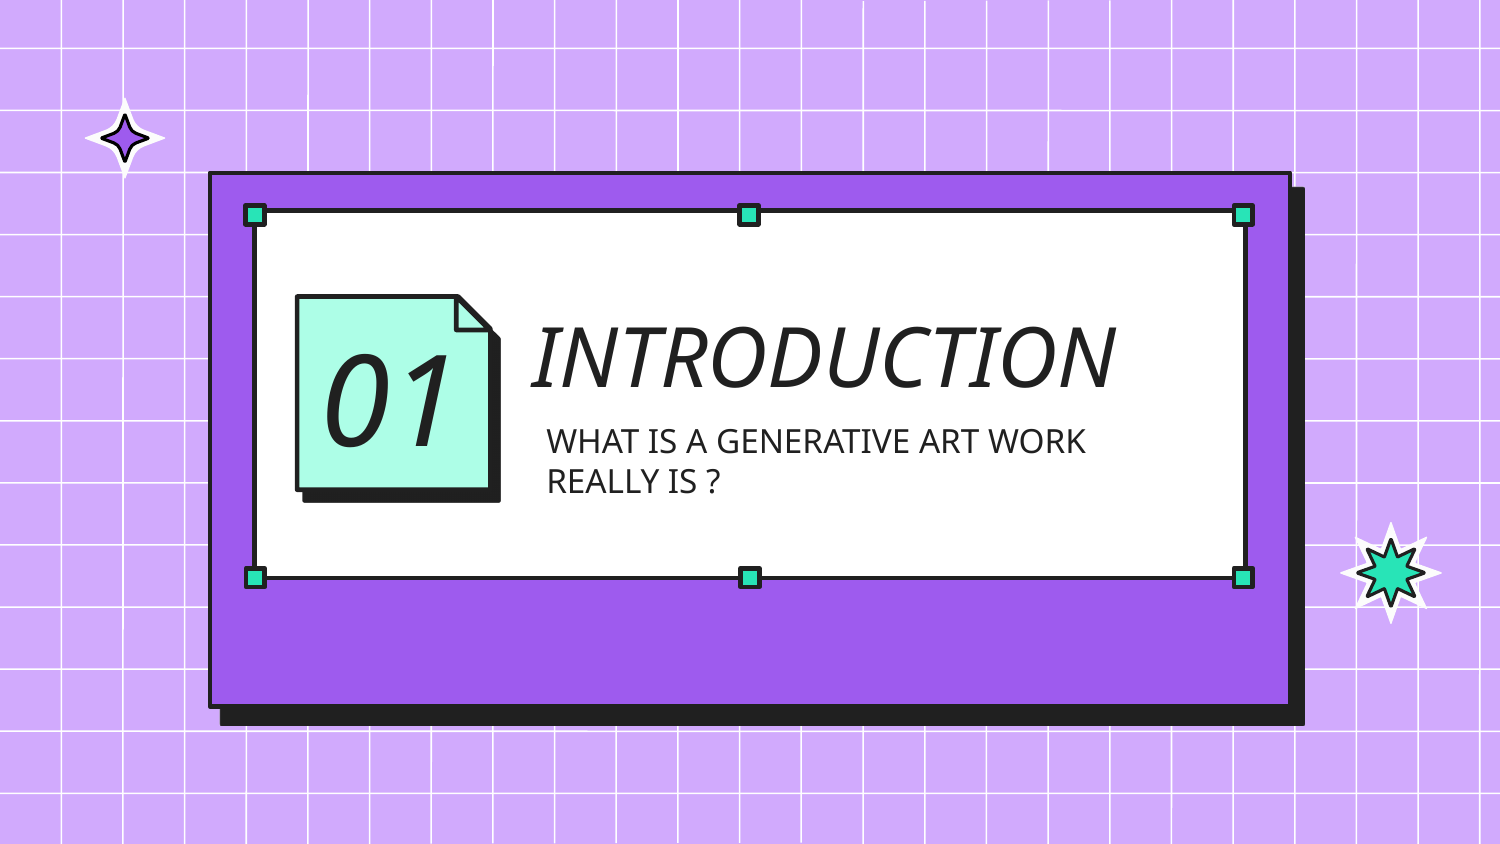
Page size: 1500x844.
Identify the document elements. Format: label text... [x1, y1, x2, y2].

title 01 [284, 304, 497, 460]
title INTRODUCTION [517, 289, 1259, 428]
text_box [245, 205, 265, 225]
text_box [1233, 205, 1253, 225]
text_box [246, 568, 265, 587]
subtitle WHAT IS A GENERATIVE ART WORK REALLY IS ? [531, 428, 1189, 495]
text_box [1233, 568, 1253, 587]
text_box [740, 568, 760, 587]
text_box [739, 205, 759, 225]
text_box [1340, 521, 1442, 624]
text_box [84, 97, 166, 179]
